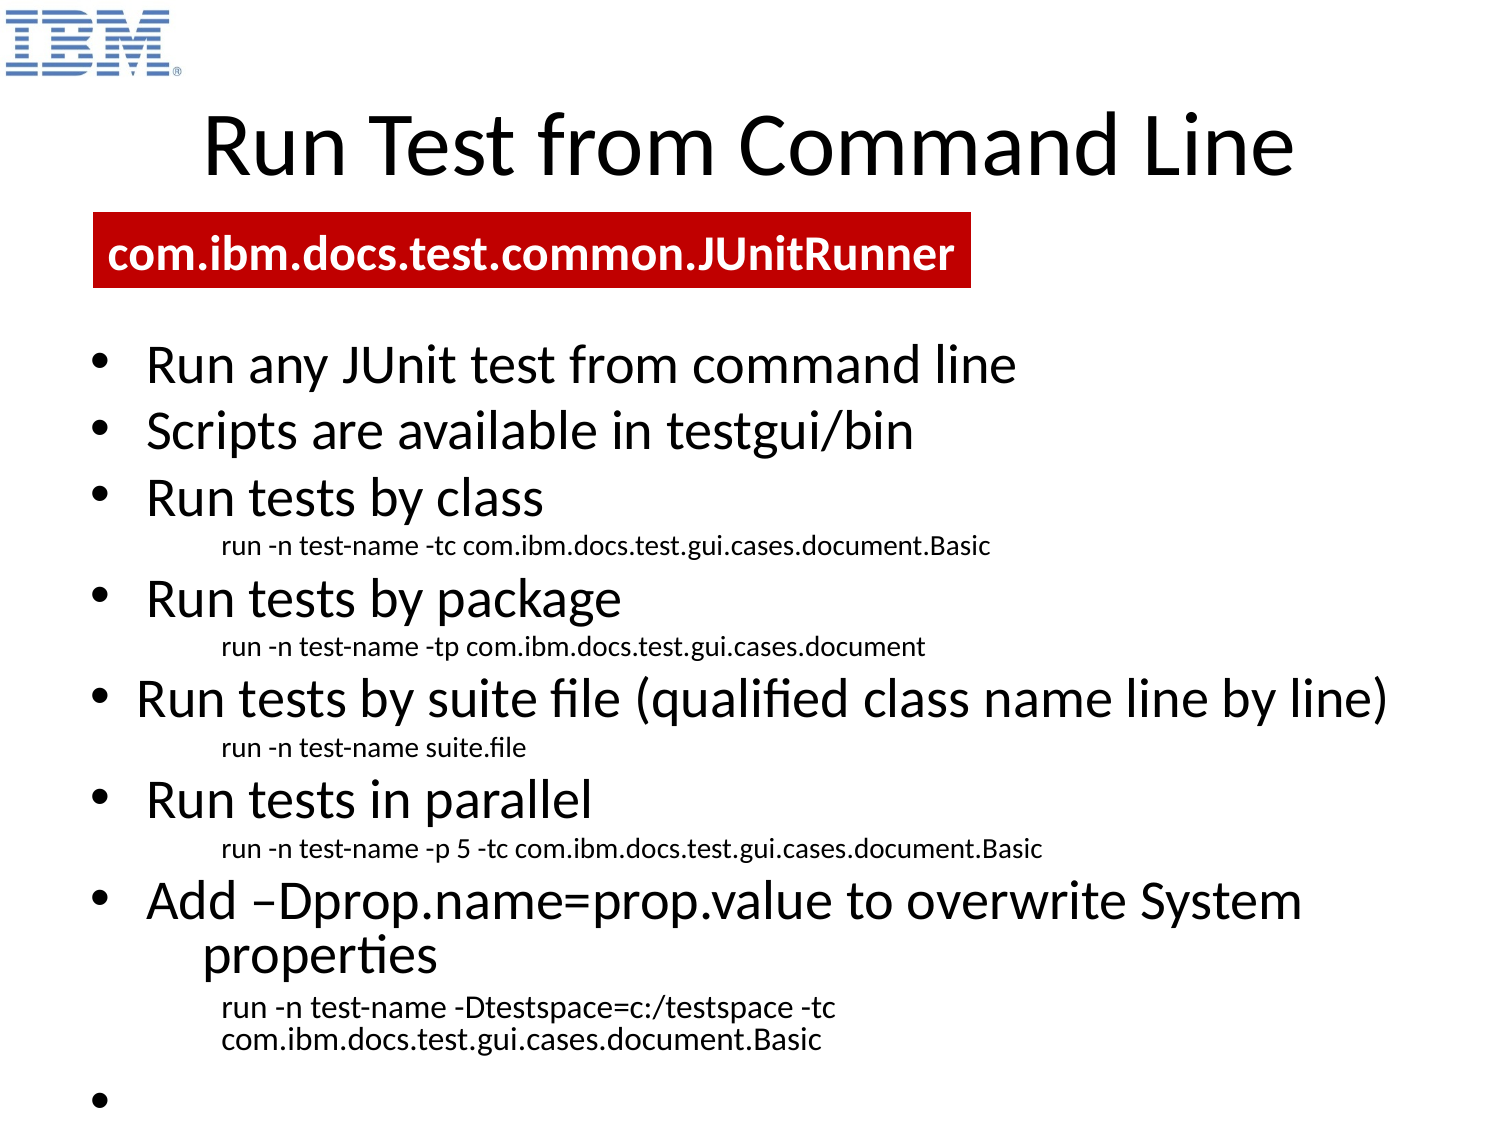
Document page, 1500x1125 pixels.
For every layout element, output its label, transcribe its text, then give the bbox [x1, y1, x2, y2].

title Run Test from Command Line [75, 45, 1426, 233]
list Run any JUnit test from command line Scripts are available in testgui/bin Run tests by class run -n test-name -tc com.ibm.docs.test.gui.cases.document.Basic Run tests by package run -n test-name -tp com.ibm.docs.test.gui.cases.document Run tests by suite file (qualified class name line by line) run -n test-name suite.file Run tests in parallel run -n test-name -p 5 -tc com.ibm.docs.test.gui.cases.document.Basic Add –Dprop.name=prop.value to overwrite System properties run -n test-name -Dtestspace=c:/testspace -tc com.ibm.docs.test.gui.cases.document.Basic [75, 332, 1426, 1075]
text_box com.ibm.docs.test.common.JUnitRunner [93, 212, 971, 288]
